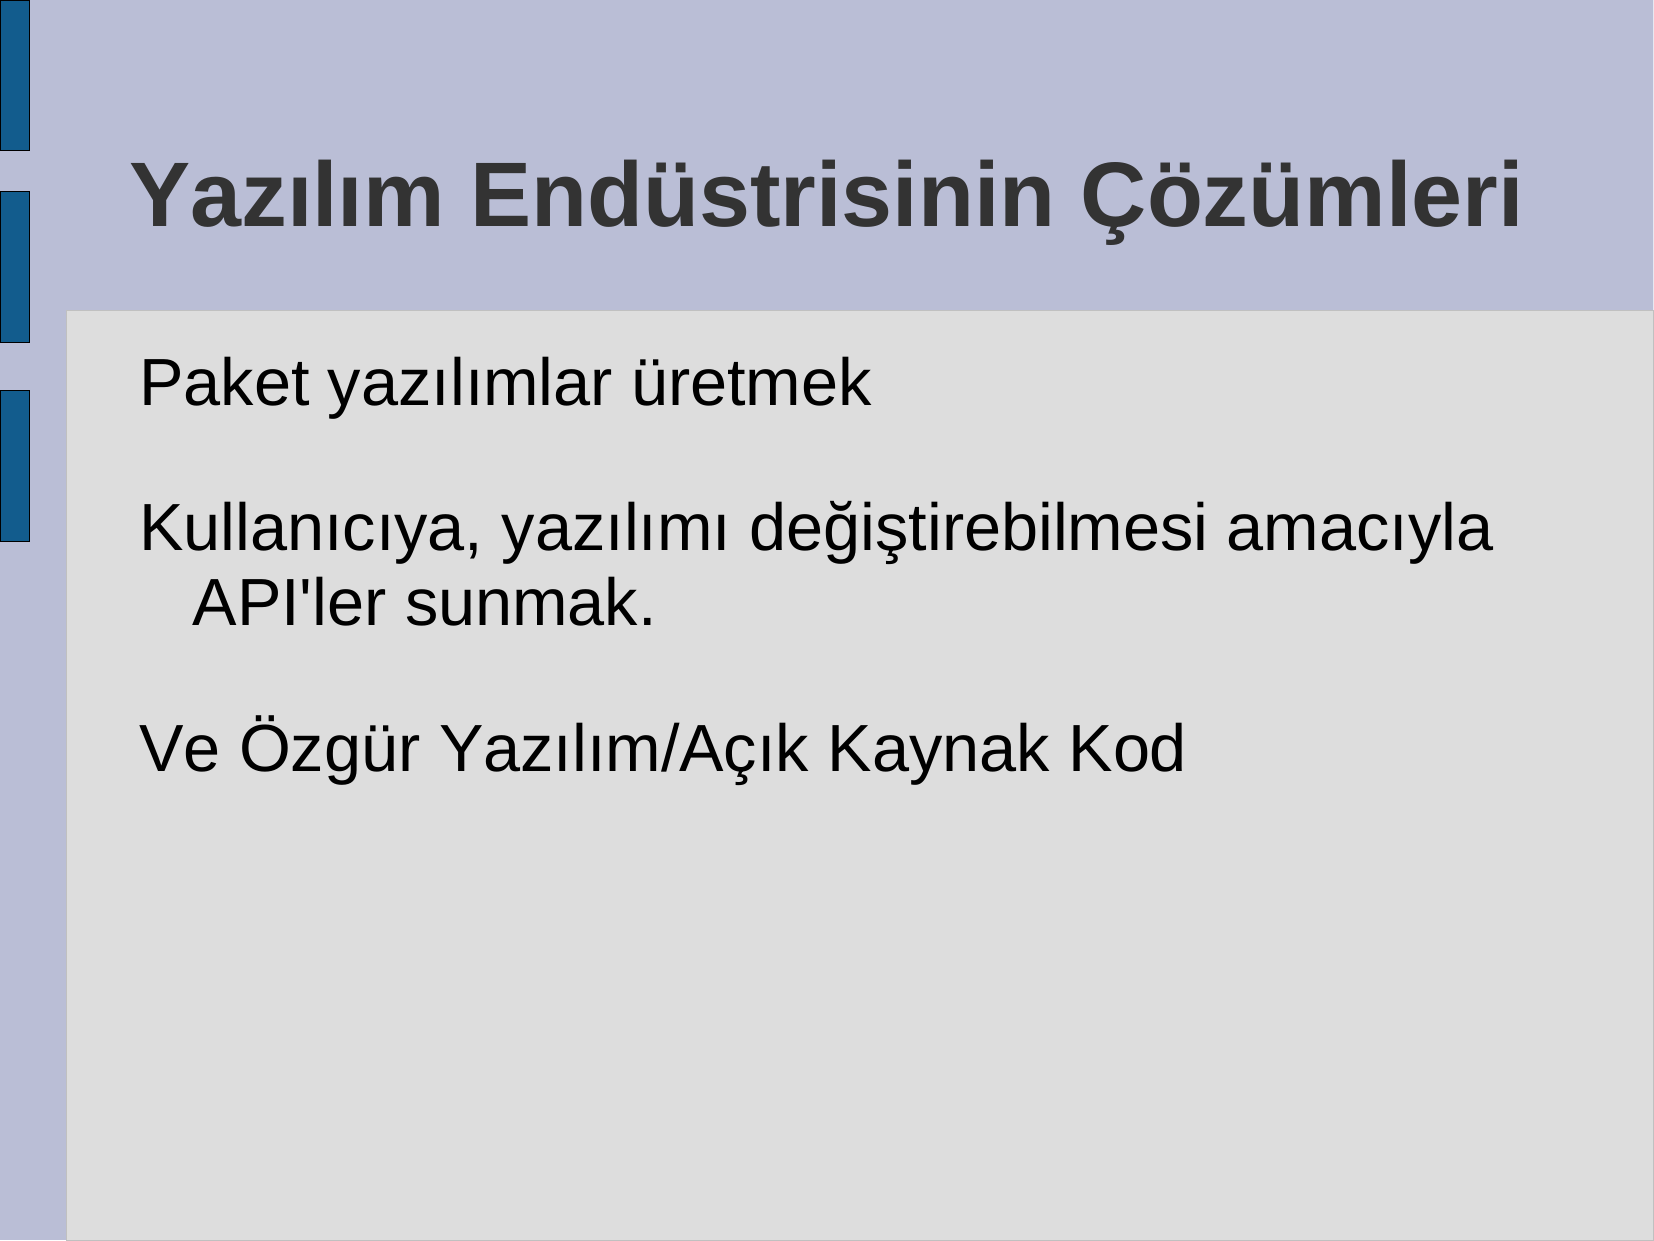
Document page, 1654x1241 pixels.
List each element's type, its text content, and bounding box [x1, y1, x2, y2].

title Yazılım Endüstrisinin Çözümleri [121, 87, 1534, 302]
list Paket yazılımlar üretmek Kullanıcıya, yazılımı değiştirebilmesi amacıyla API'ler sunmak. Ve Özgür Yazılım/Açık Kaynak Kod [121, 344, 1534, 1127]
